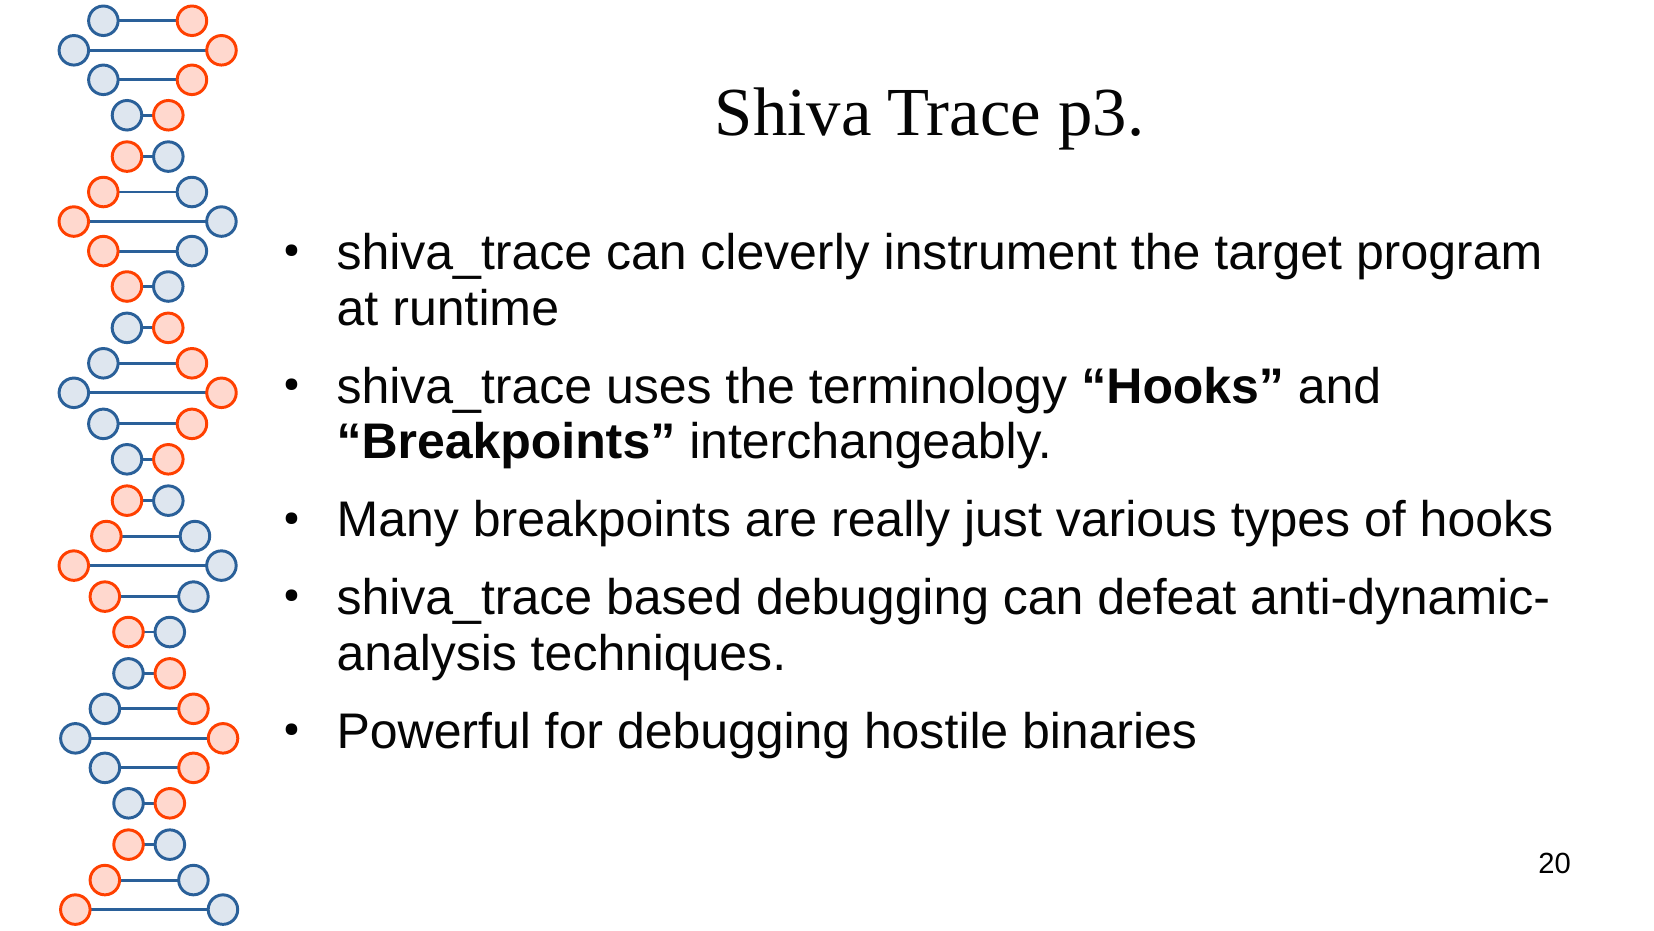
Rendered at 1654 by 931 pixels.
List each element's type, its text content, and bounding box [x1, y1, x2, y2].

title Shiva Trace p3. [265, 35, 1595, 189]
list shiva_trace can cleverly instrument the target program at runtime shiva_trace uses the terminology “Hooks” and “Breakpoints” interchangeably. Many breakpoints are really just various types of hooks shiva_trace based debugging can defeat anti-dynamic-analysis techniques. Powerful for debugging hostile binaries [265, 224, 1595, 764]
